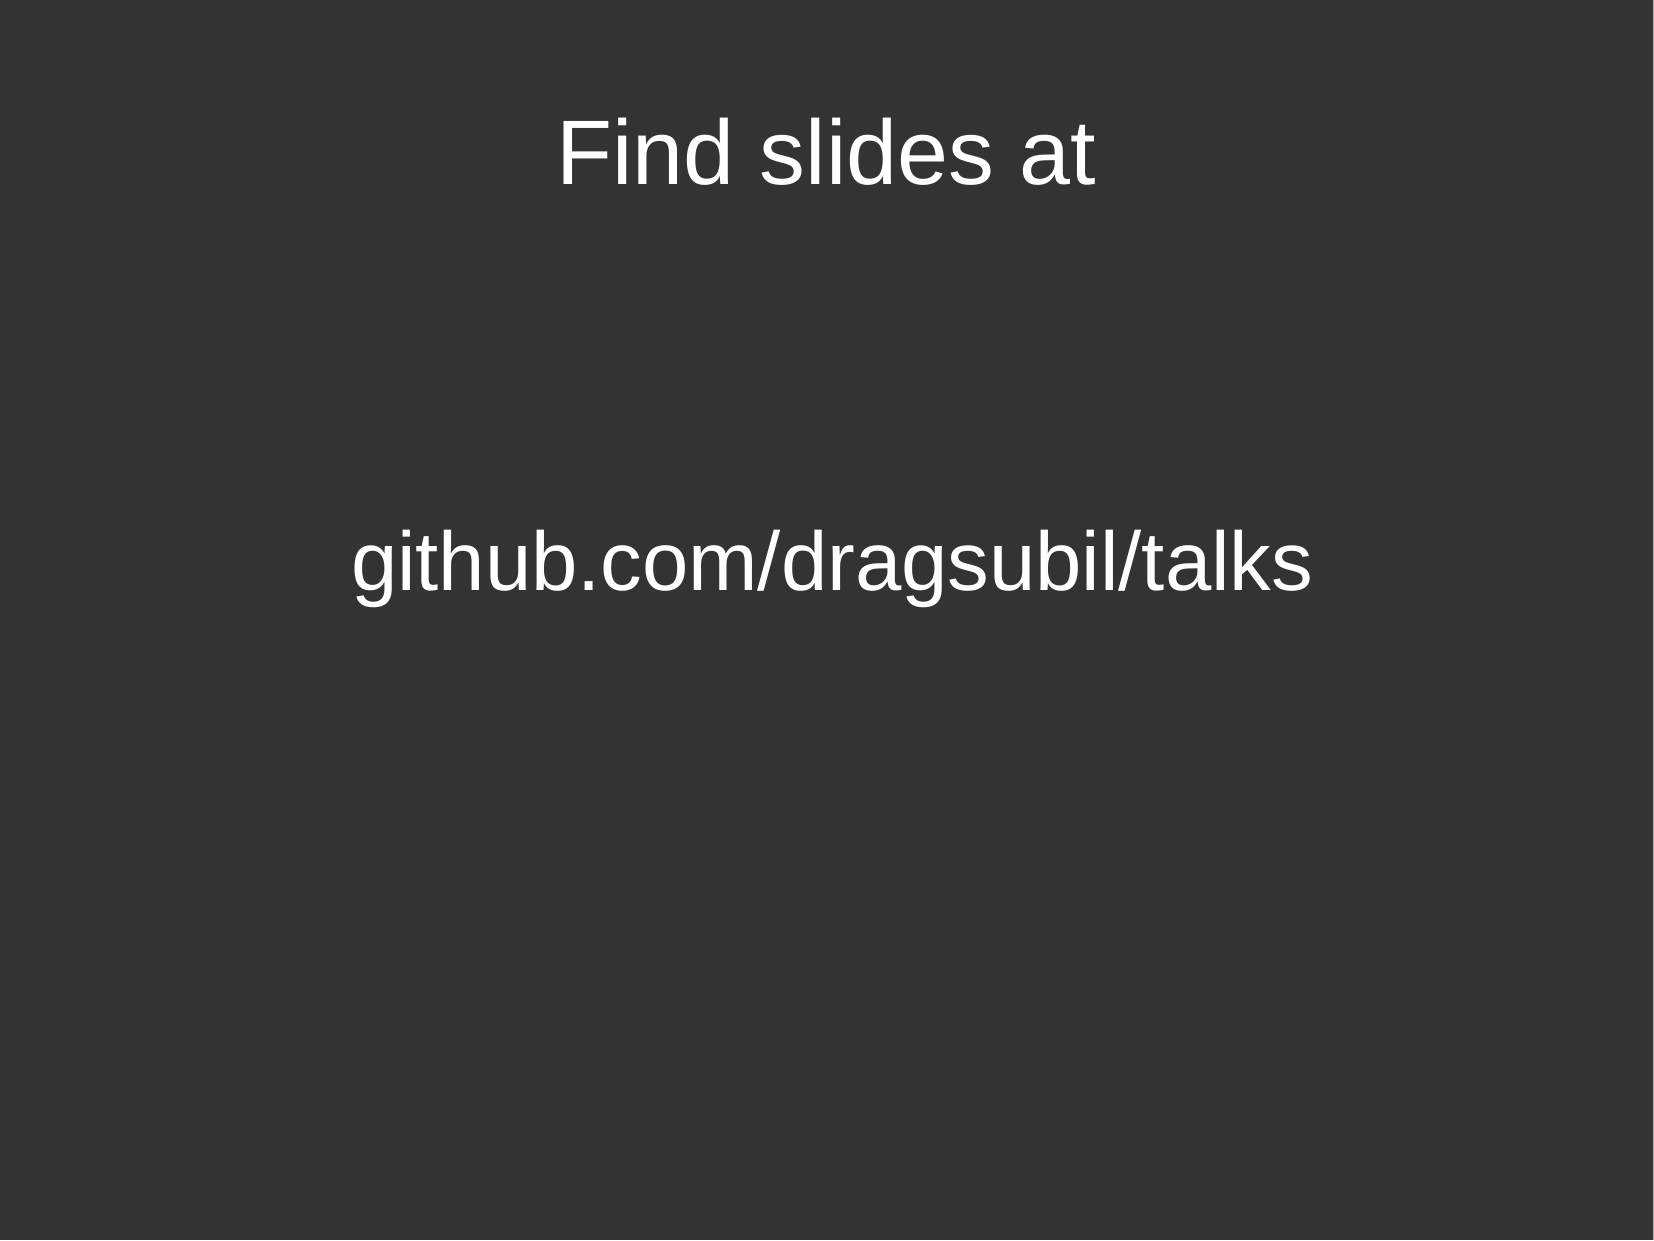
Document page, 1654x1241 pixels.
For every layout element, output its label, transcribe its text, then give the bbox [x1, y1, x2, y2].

title Find slides at [82, 49, 1571, 257]
text_box github.com/dragsubil/talks [312, 507, 1530, 616]
